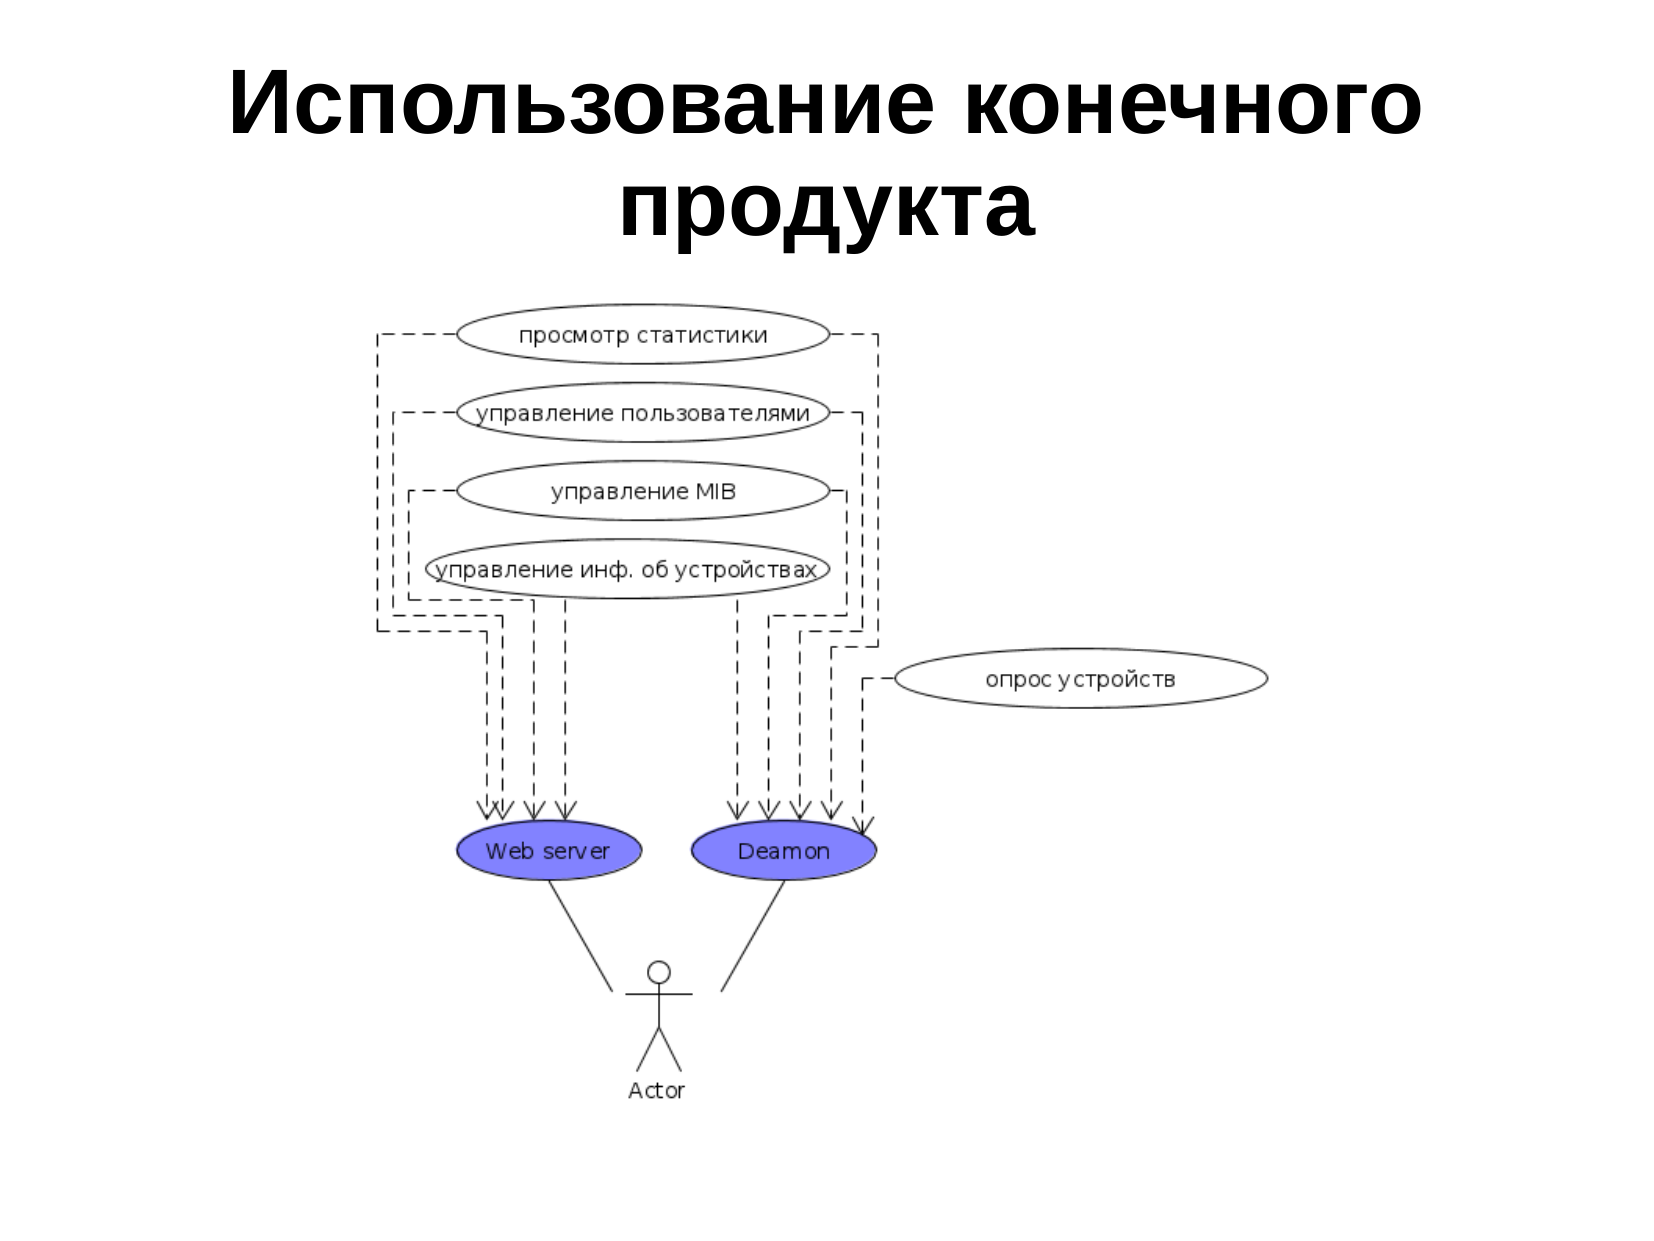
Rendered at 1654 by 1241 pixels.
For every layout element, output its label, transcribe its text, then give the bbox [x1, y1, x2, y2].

picture [330, 271, 1300, 1147]
title Использование конечного продукта [82, 49, 1571, 257]
